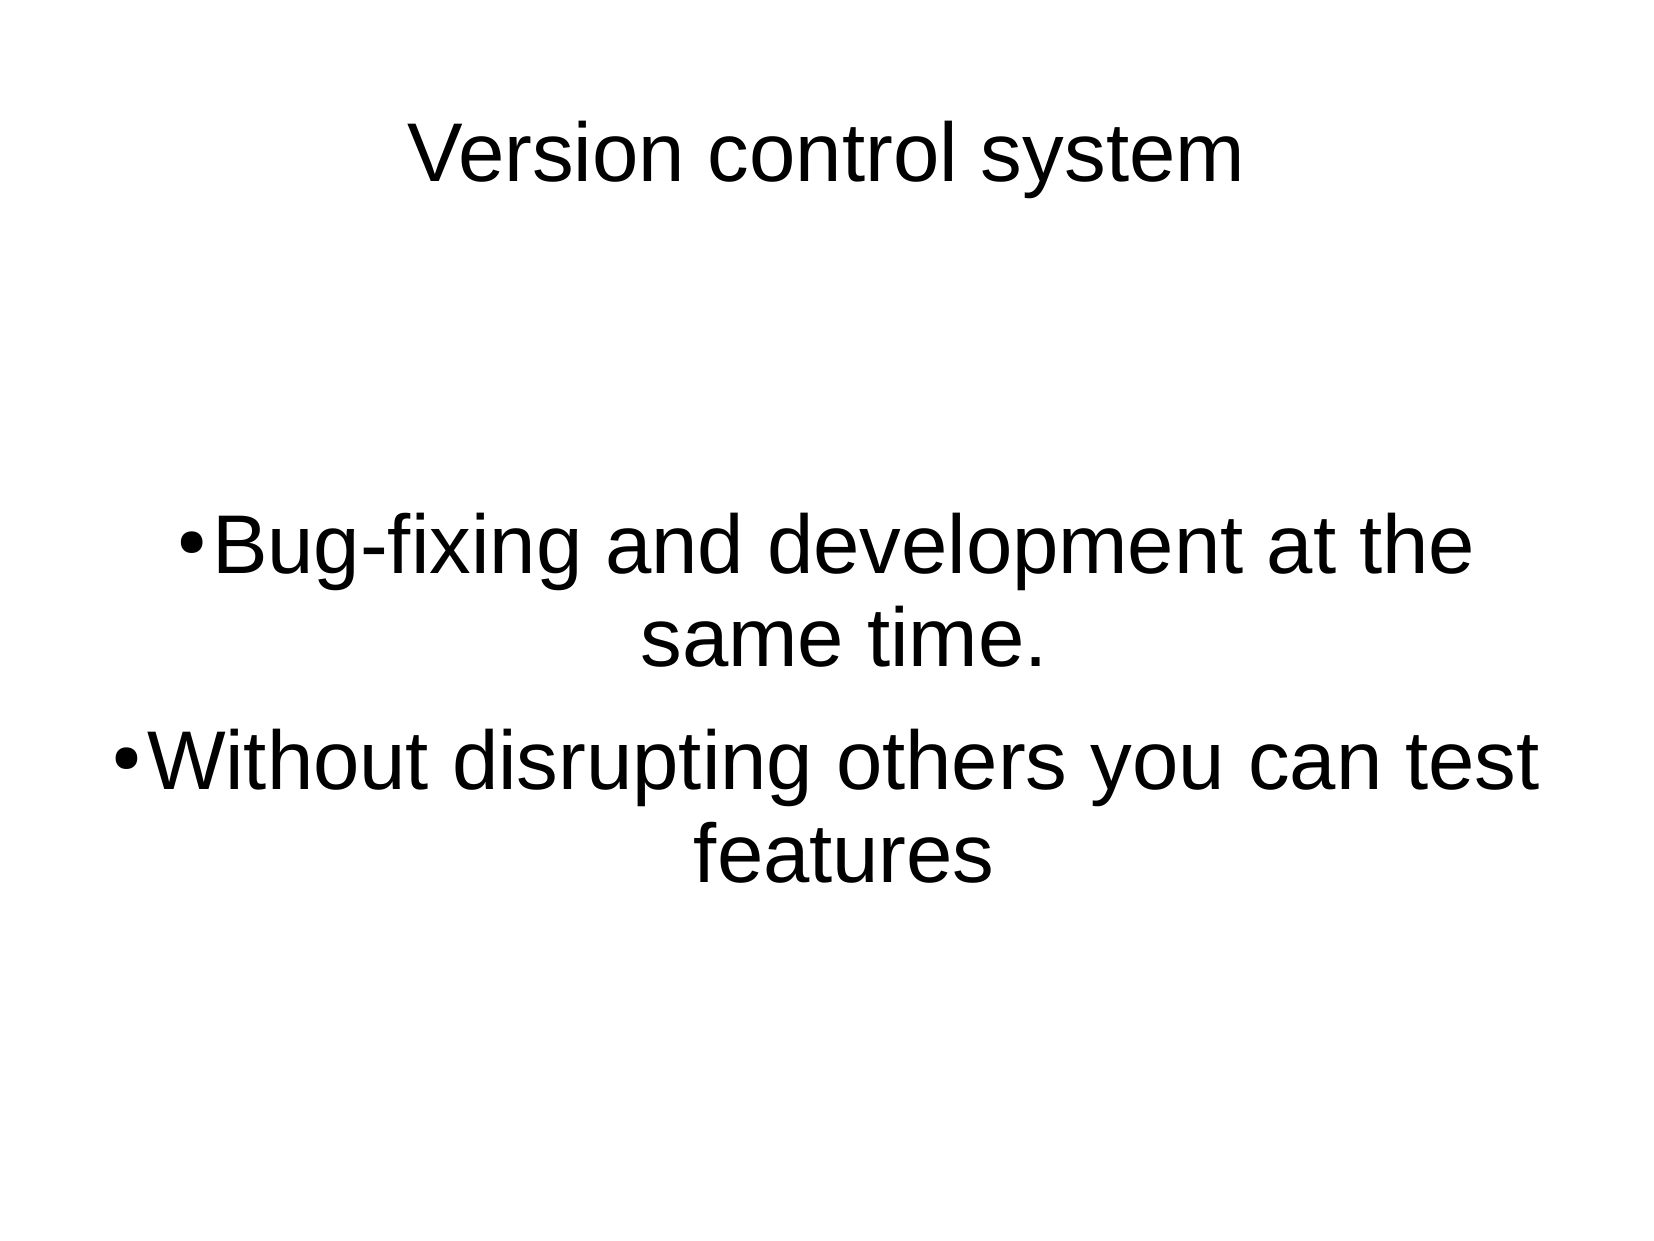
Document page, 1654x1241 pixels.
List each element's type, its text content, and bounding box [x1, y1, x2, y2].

title Version control system [82, 49, 1571, 257]
list Bug-fixing and development at the same time. Without disrupting others you can test features [82, 290, 1571, 1010]
